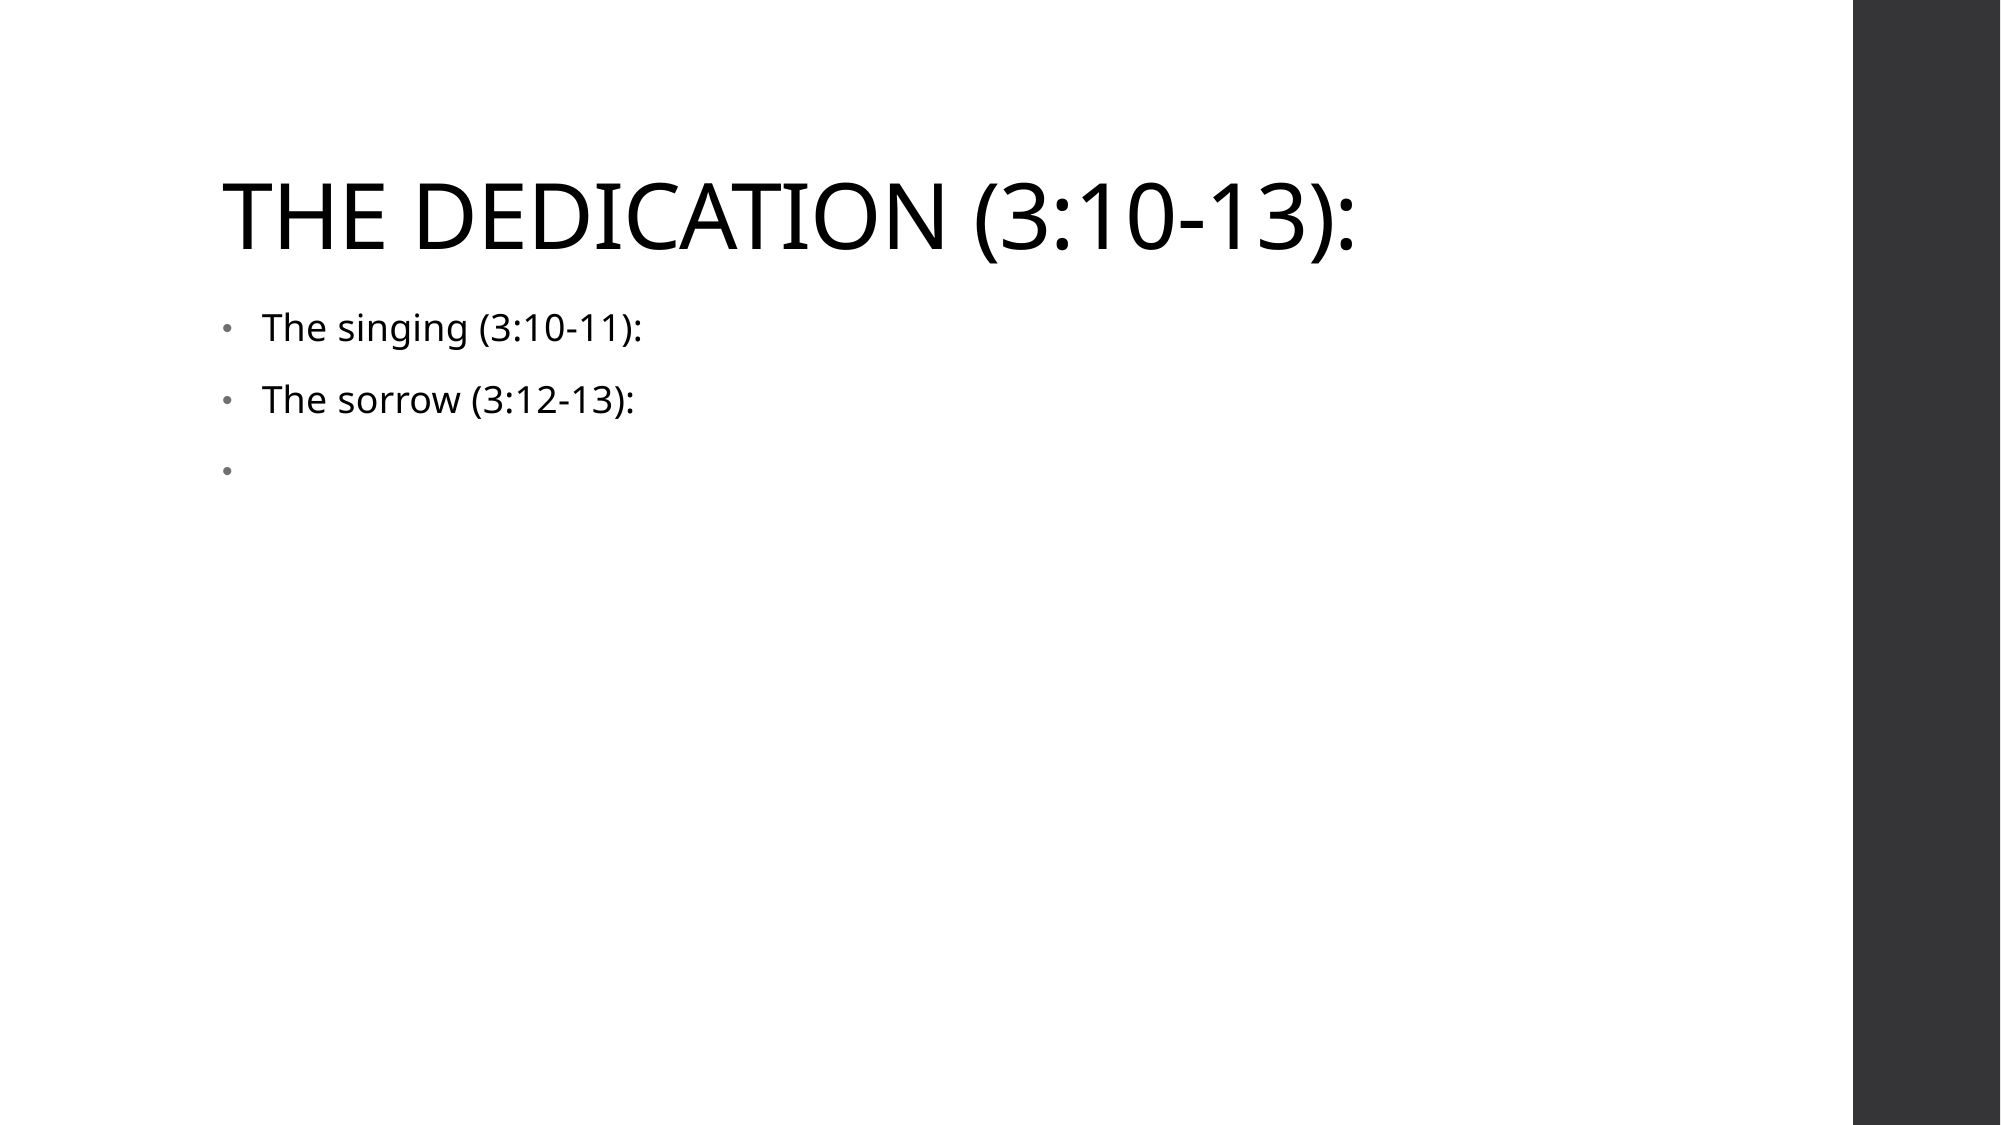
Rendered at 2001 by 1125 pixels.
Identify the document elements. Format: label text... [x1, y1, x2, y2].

title THE DEDICATION (3:10-13): [206, 60, 1797, 278]
list The singing (3:10-11): The sorrow (3:12-13): [206, 299, 1617, 1014]
